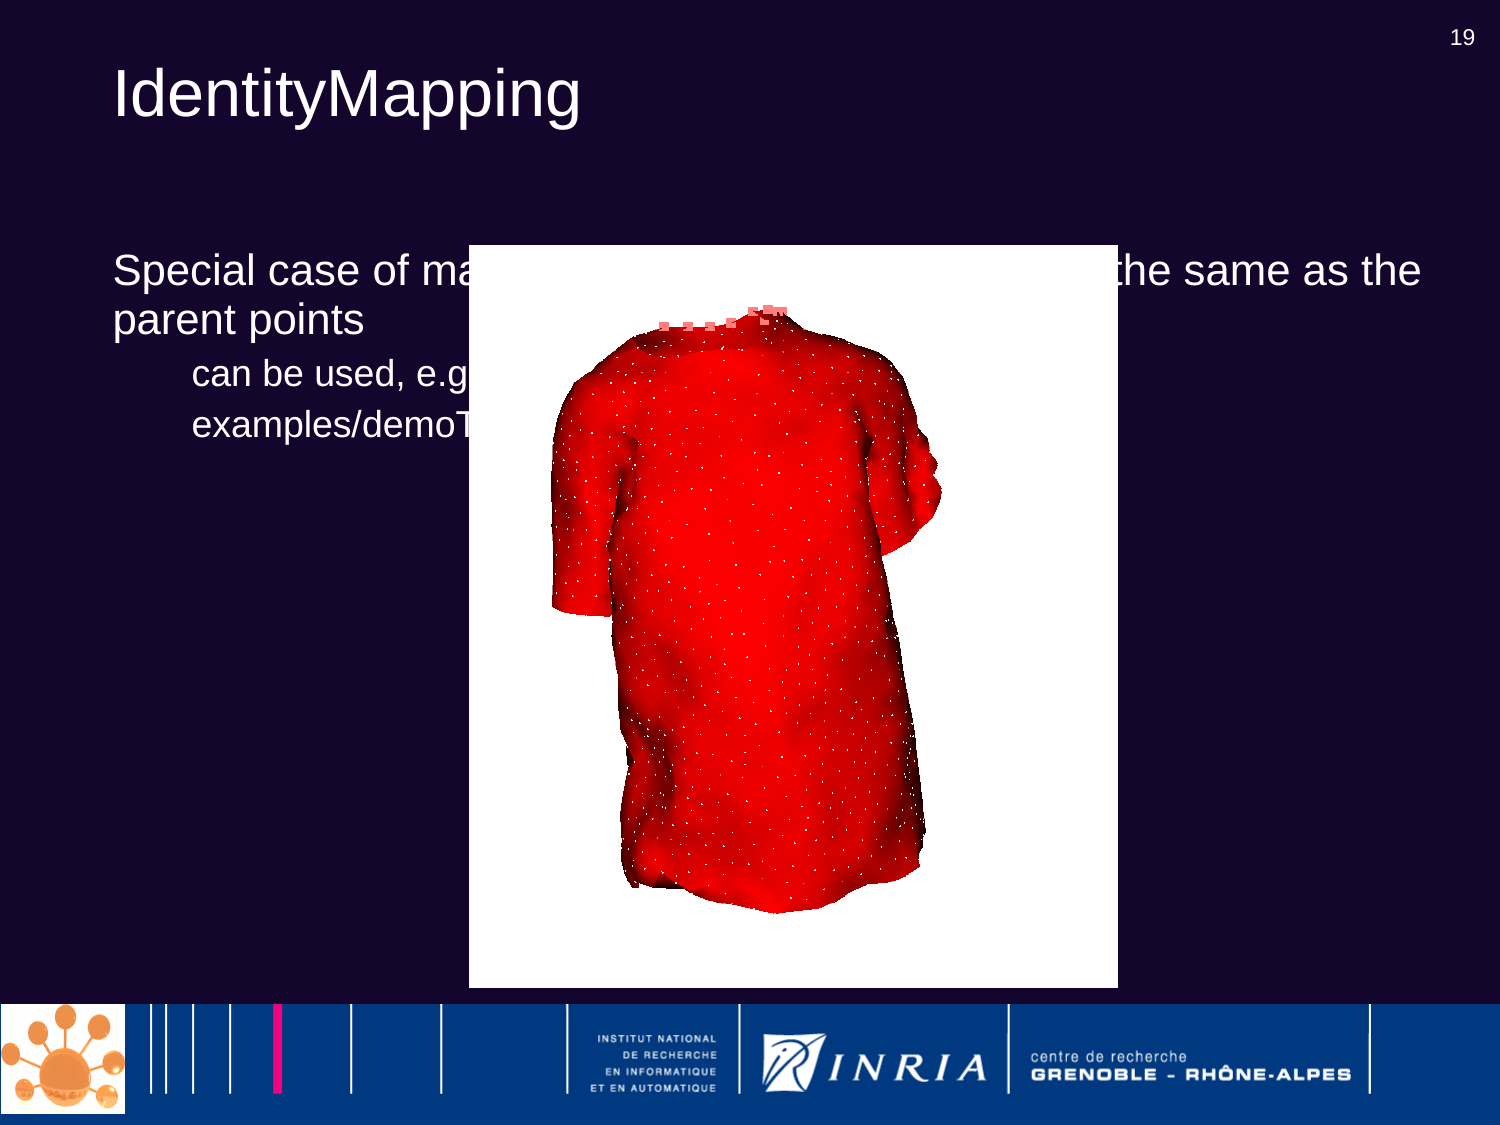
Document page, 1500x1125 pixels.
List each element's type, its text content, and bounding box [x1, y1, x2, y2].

picture [422, 245, 1468, 988]
picture [0, 1004, 1500, 1125]
title IdentityMapping [112, 7, 1474, 181]
list Special case of mapping where the child points are the same as the parent points can be used, e.g., for data conversion examples/demoTshirtFEM.scn [112, 245, 422, 973]
